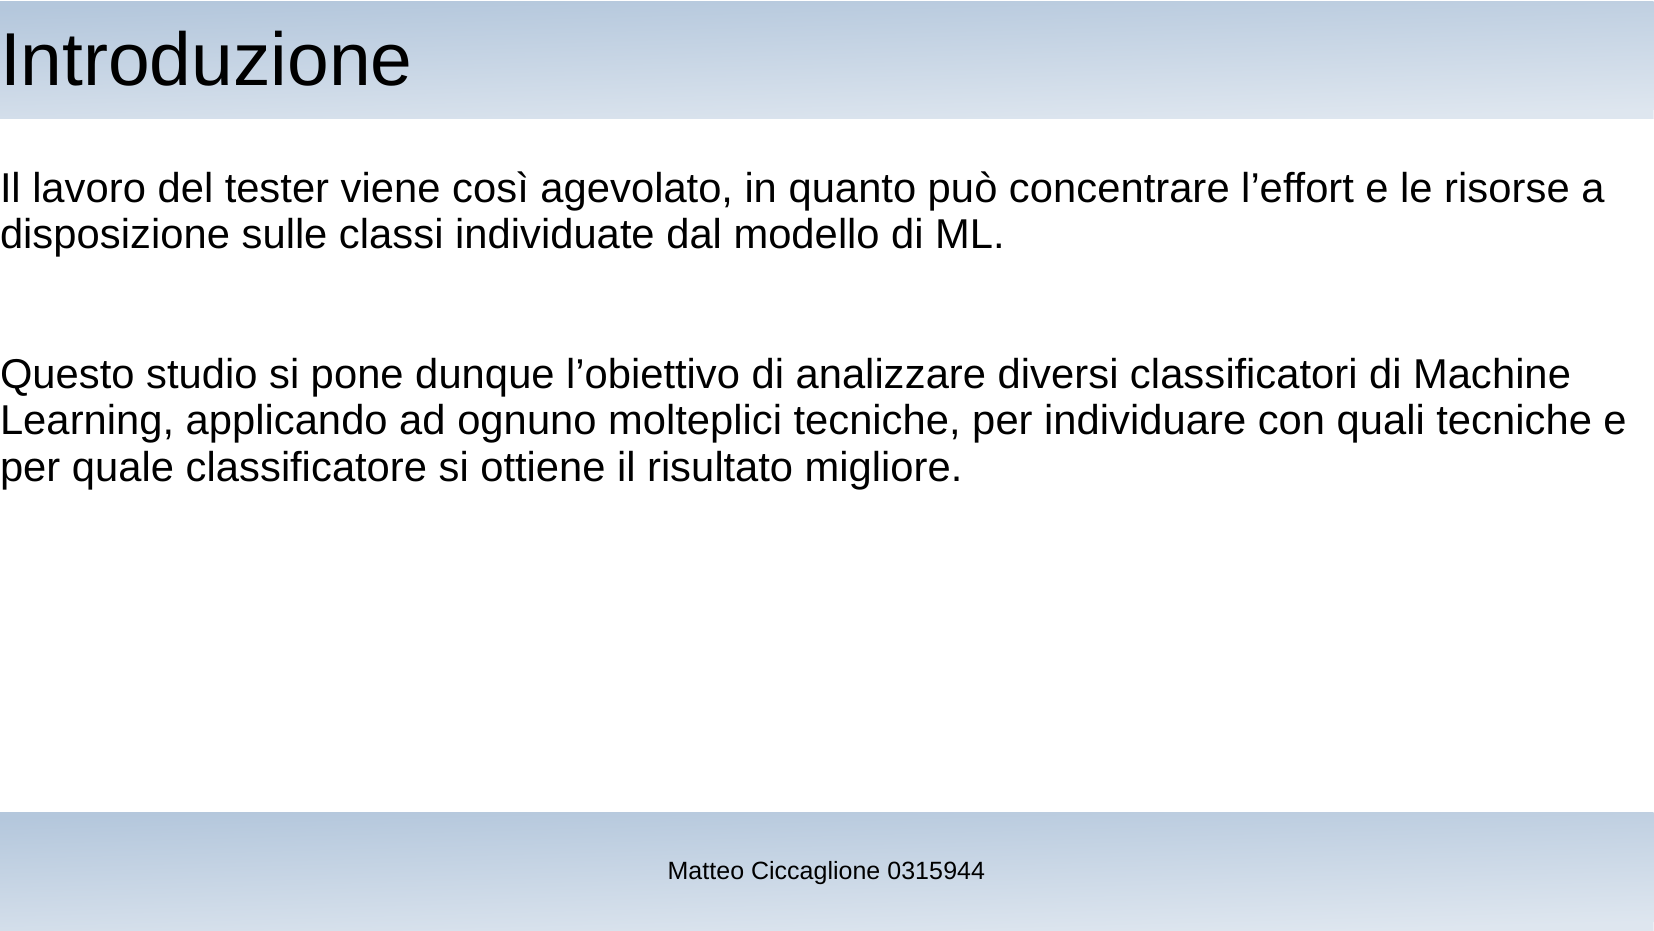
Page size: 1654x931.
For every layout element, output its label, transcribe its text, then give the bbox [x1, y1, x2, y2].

title Introduzione [0, 1, 1654, 119]
title Matteo Ciccaglione 0315944 [0, 812, 1654, 931]
subtitle Il lavoro del tester viene così agevolato, in quanto può concentrare l’effort e le risorse a disposizione sulle classi individuate dal modello di ML. Questo studio si pone dunque l’obiettivo di analizzare diversi classificatori di Machine Learning, applicando ad ognuno molteplici tecniche, per individuare con quali tecniche e per quale classificatore si ottiene il risultato migliore. [0, 119, 1654, 812]
